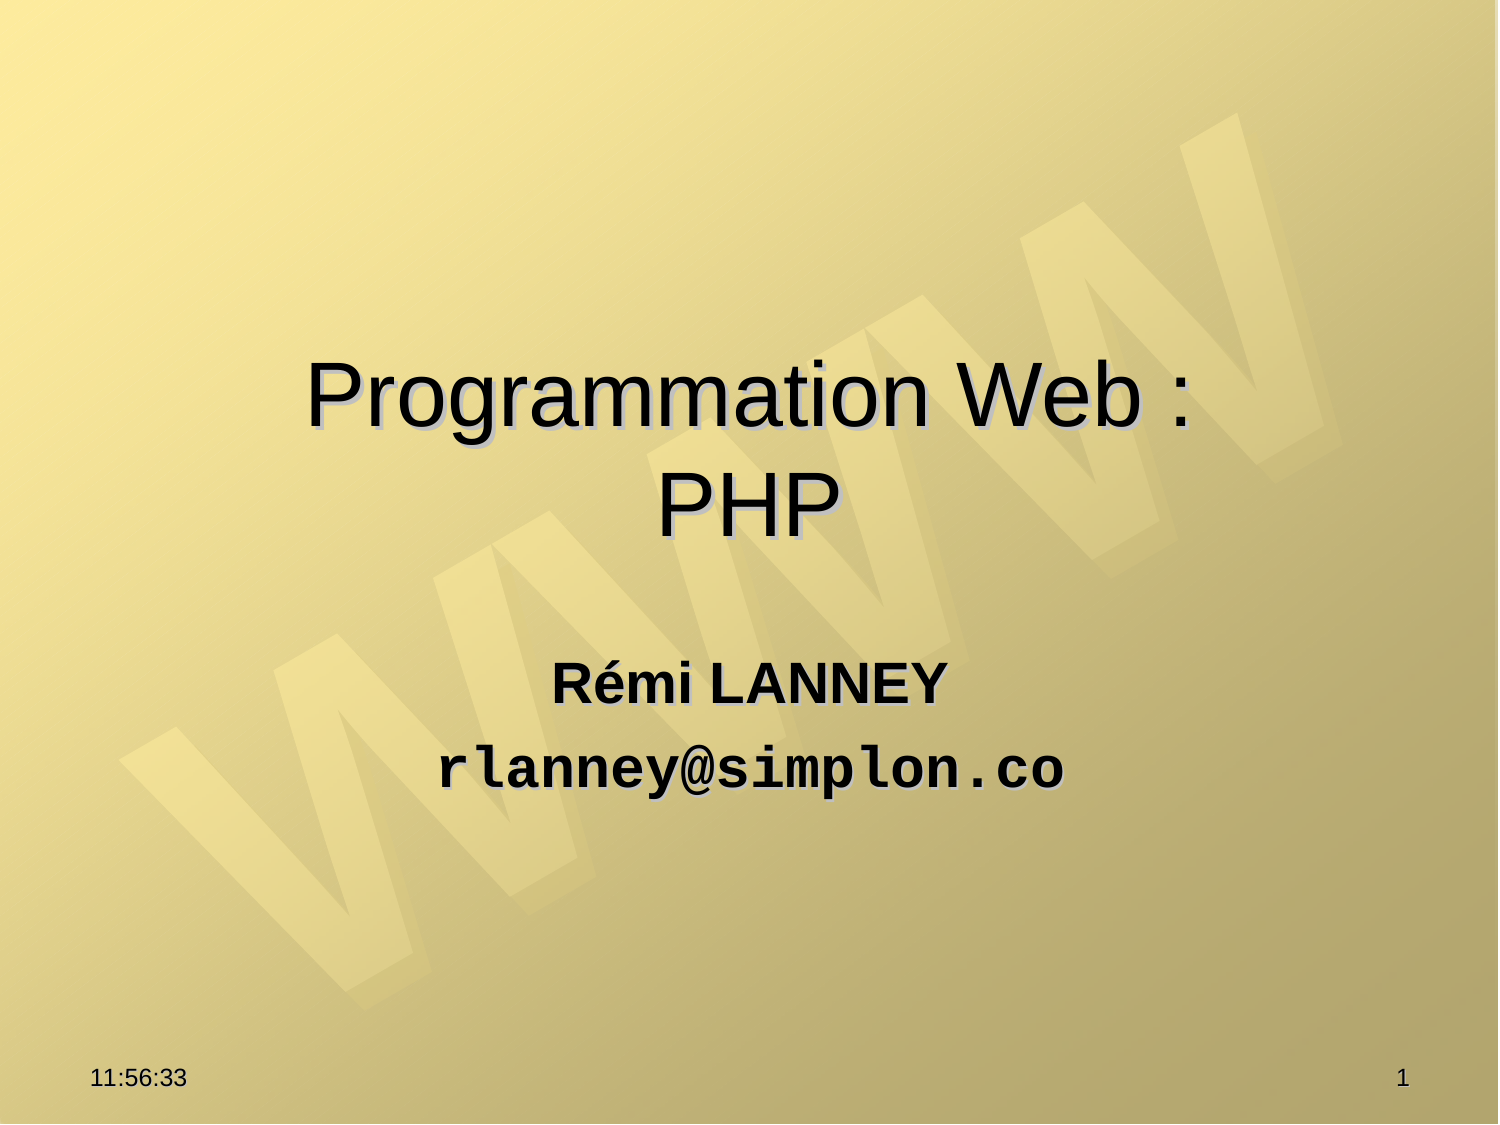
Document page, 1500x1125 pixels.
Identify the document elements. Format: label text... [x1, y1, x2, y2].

title Programmation Web : PHP [112, 302, 1388, 588]
text_box 18:45:29 [74, 1024, 426, 1100]
text_box <numéro> [1074, 1024, 1426, 1100]
subtitle Rémi LANNEY rlanney@simplon.co [225, 637, 1276, 925]
